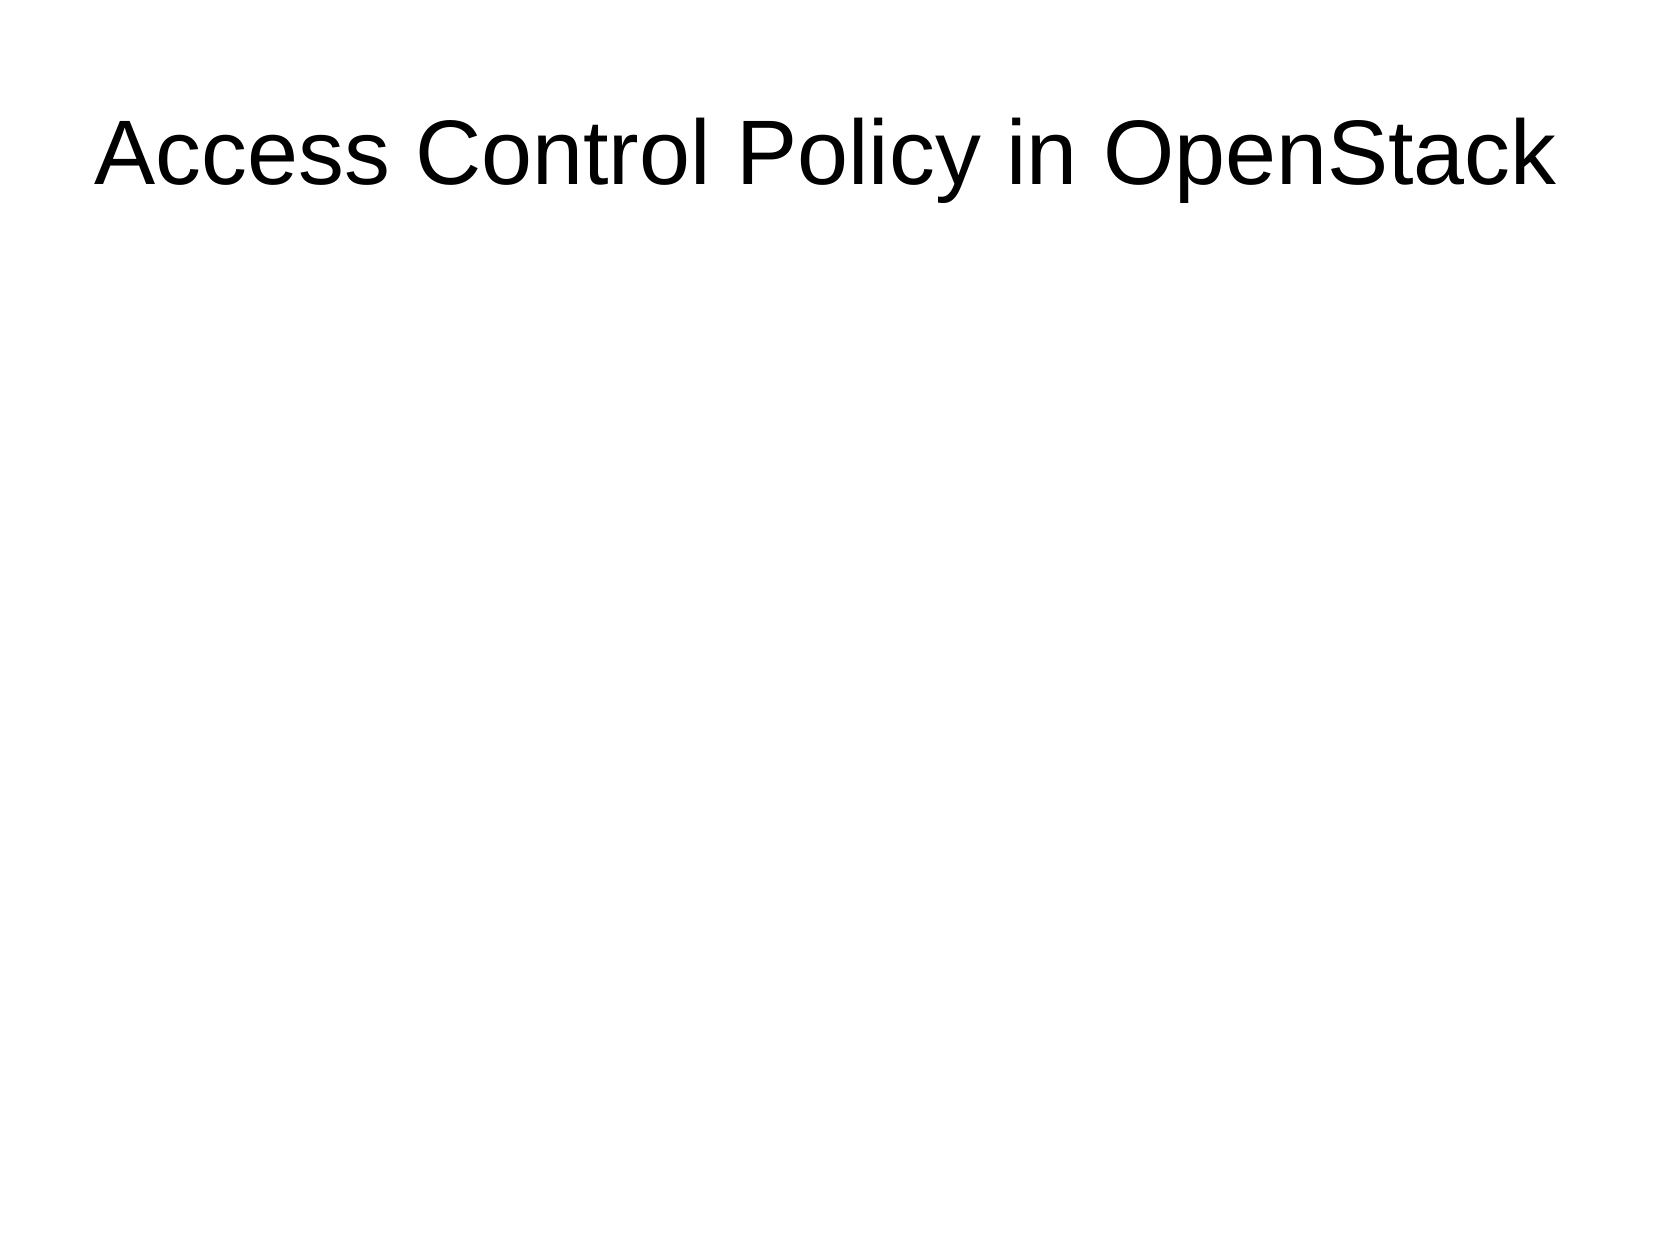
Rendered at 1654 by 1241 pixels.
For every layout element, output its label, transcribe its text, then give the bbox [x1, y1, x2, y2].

title Access Control Policy in OpenStack [82, 49, 1571, 257]
